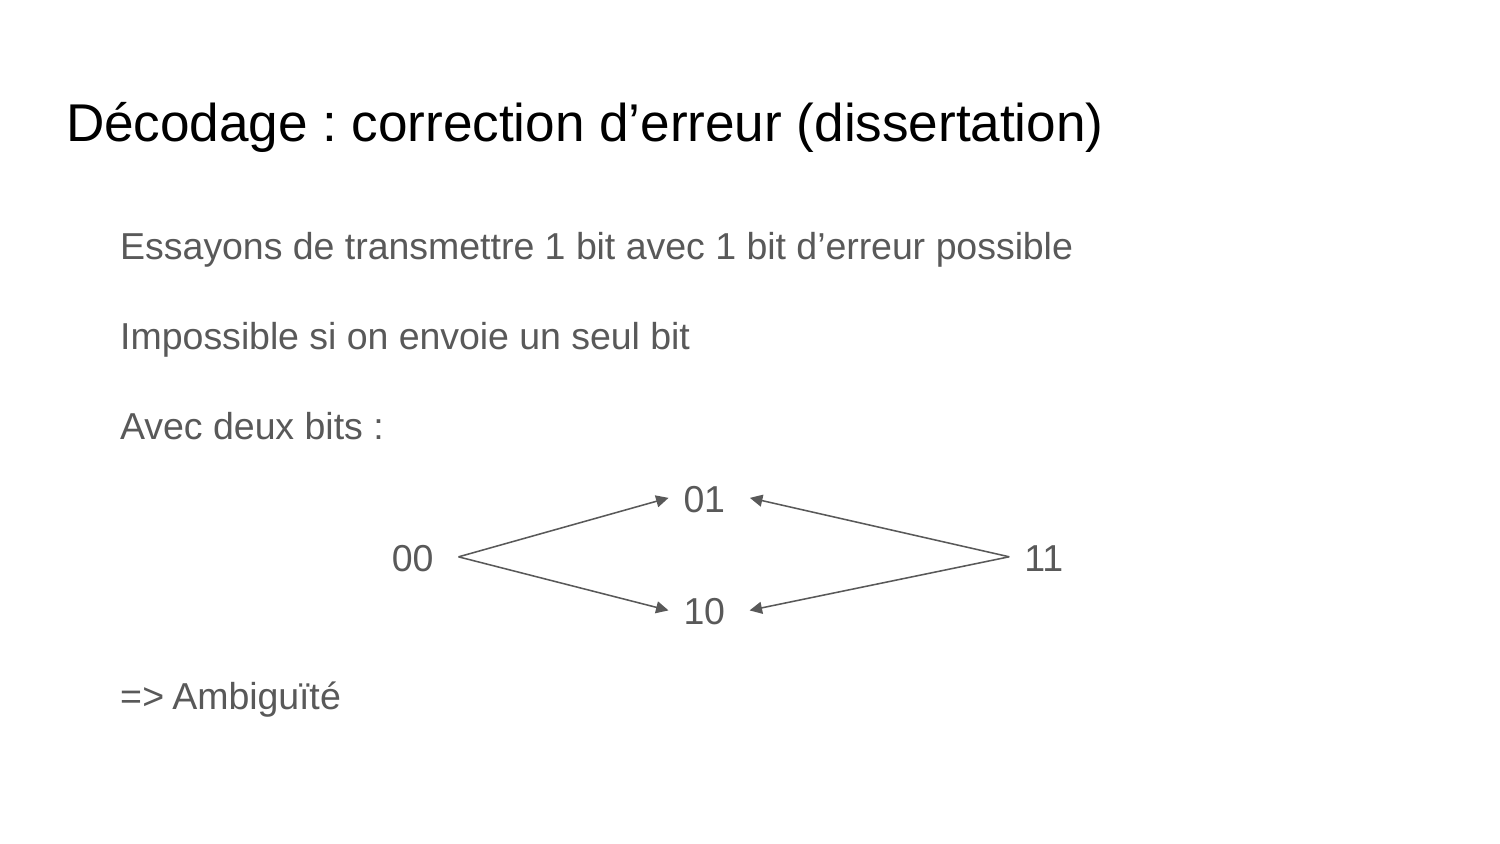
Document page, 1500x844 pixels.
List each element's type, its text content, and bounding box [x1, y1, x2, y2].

text_box 00 [376, 518, 459, 594]
text_box Essayons de transmettre 1 bit avec 1 bit d’erreur possible Impossible si on envoie un seul bit Avec deux bits : => Ambiguïté [105, 206, 1429, 822]
title Décodage : correction d’erreur (dissertation) [51, 72, 1449, 167]
text_box 01 [668, 459, 750, 536]
text_box 10 [668, 572, 750, 648]
text_box 11 [1009, 518, 1091, 594]
